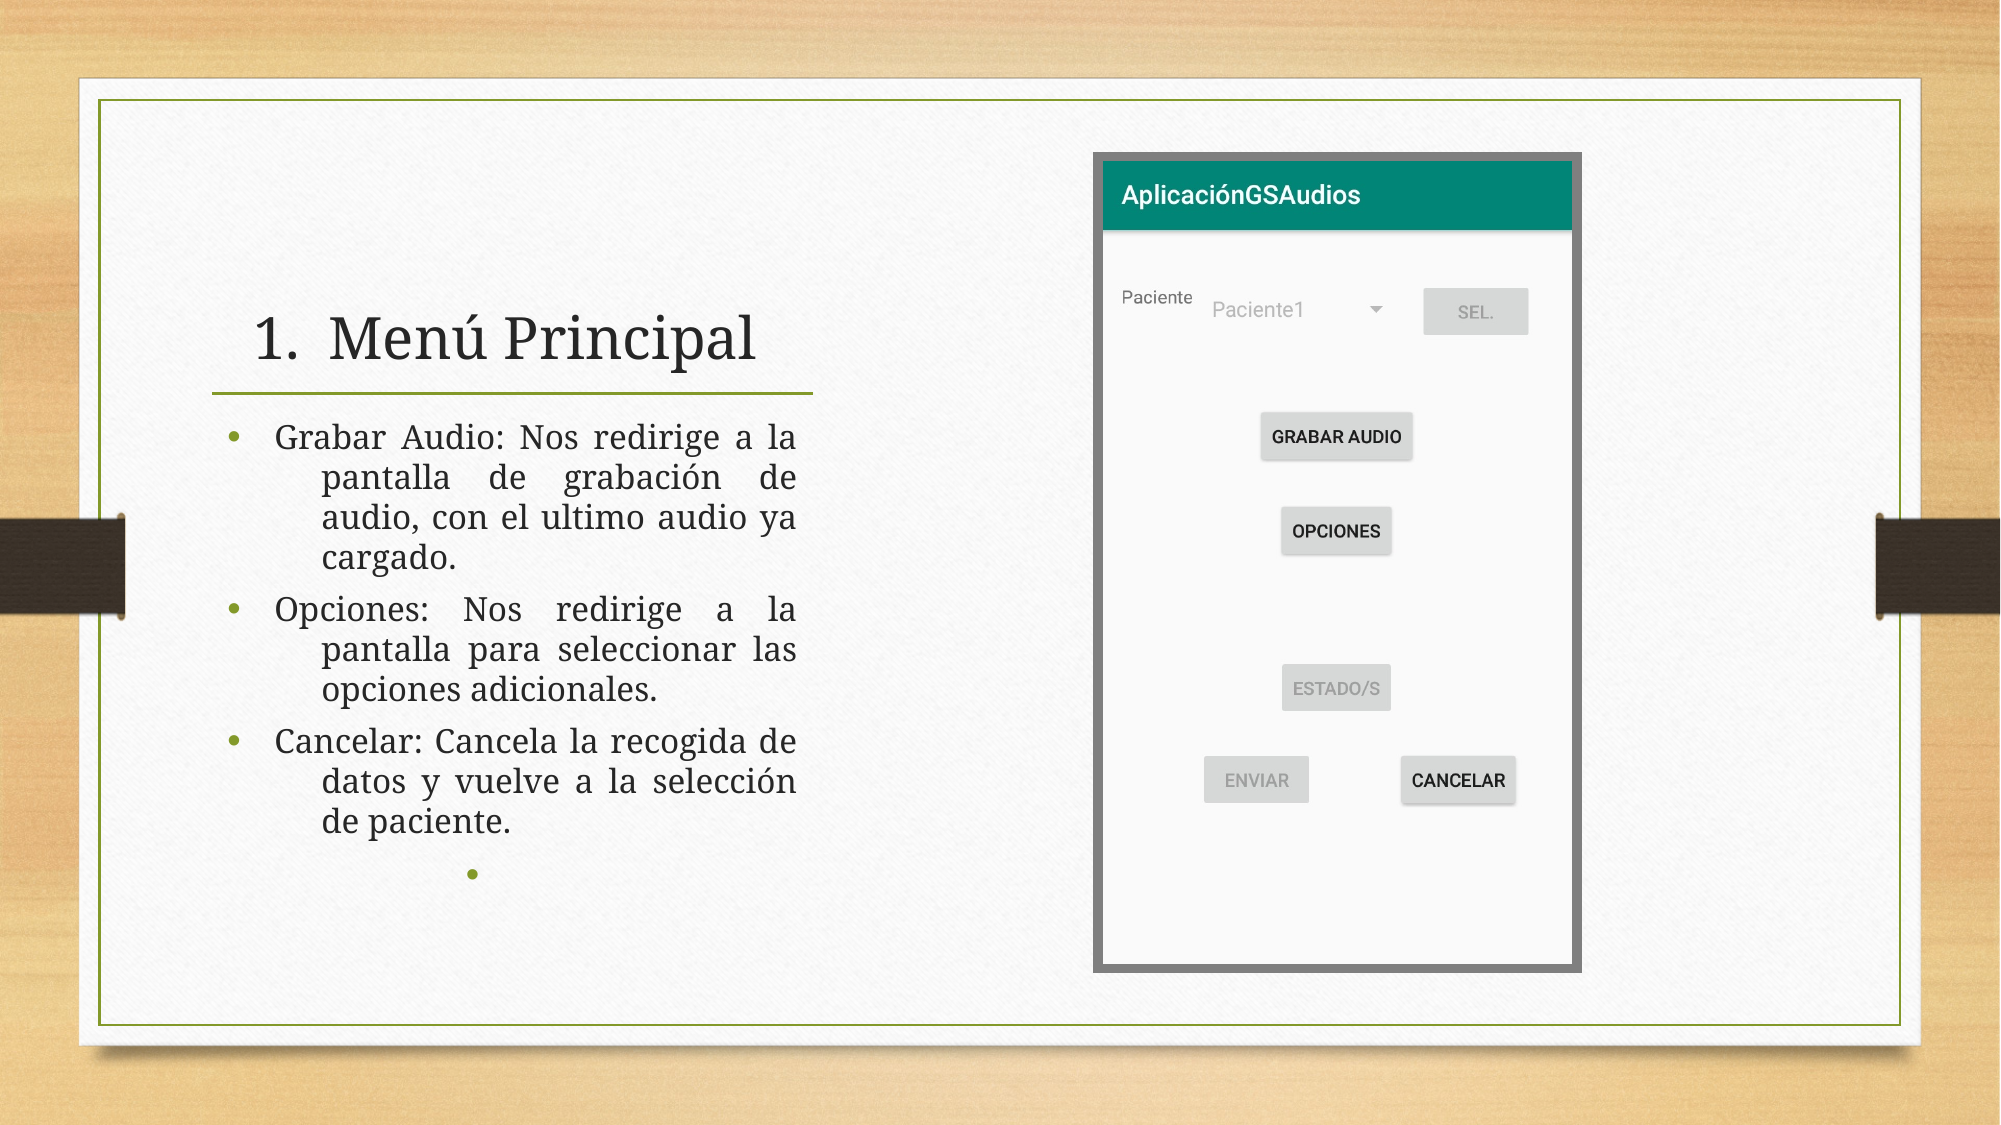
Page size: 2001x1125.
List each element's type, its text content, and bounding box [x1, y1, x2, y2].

picture [0, 0, 2000, 1125]
title 1. Menú Principal [212, 161, 813, 379]
list Grabar Audio: Nos redirige a la pantalla de grabación de audio, con el ultimo audio ya cargado. Opciones: Nos redirige a la pantalla para seleccionar las opciones adicionales. Cancelar: Cancela la recogida de datos y vuelve a la selección de paciente. [212, 409, 813, 964]
